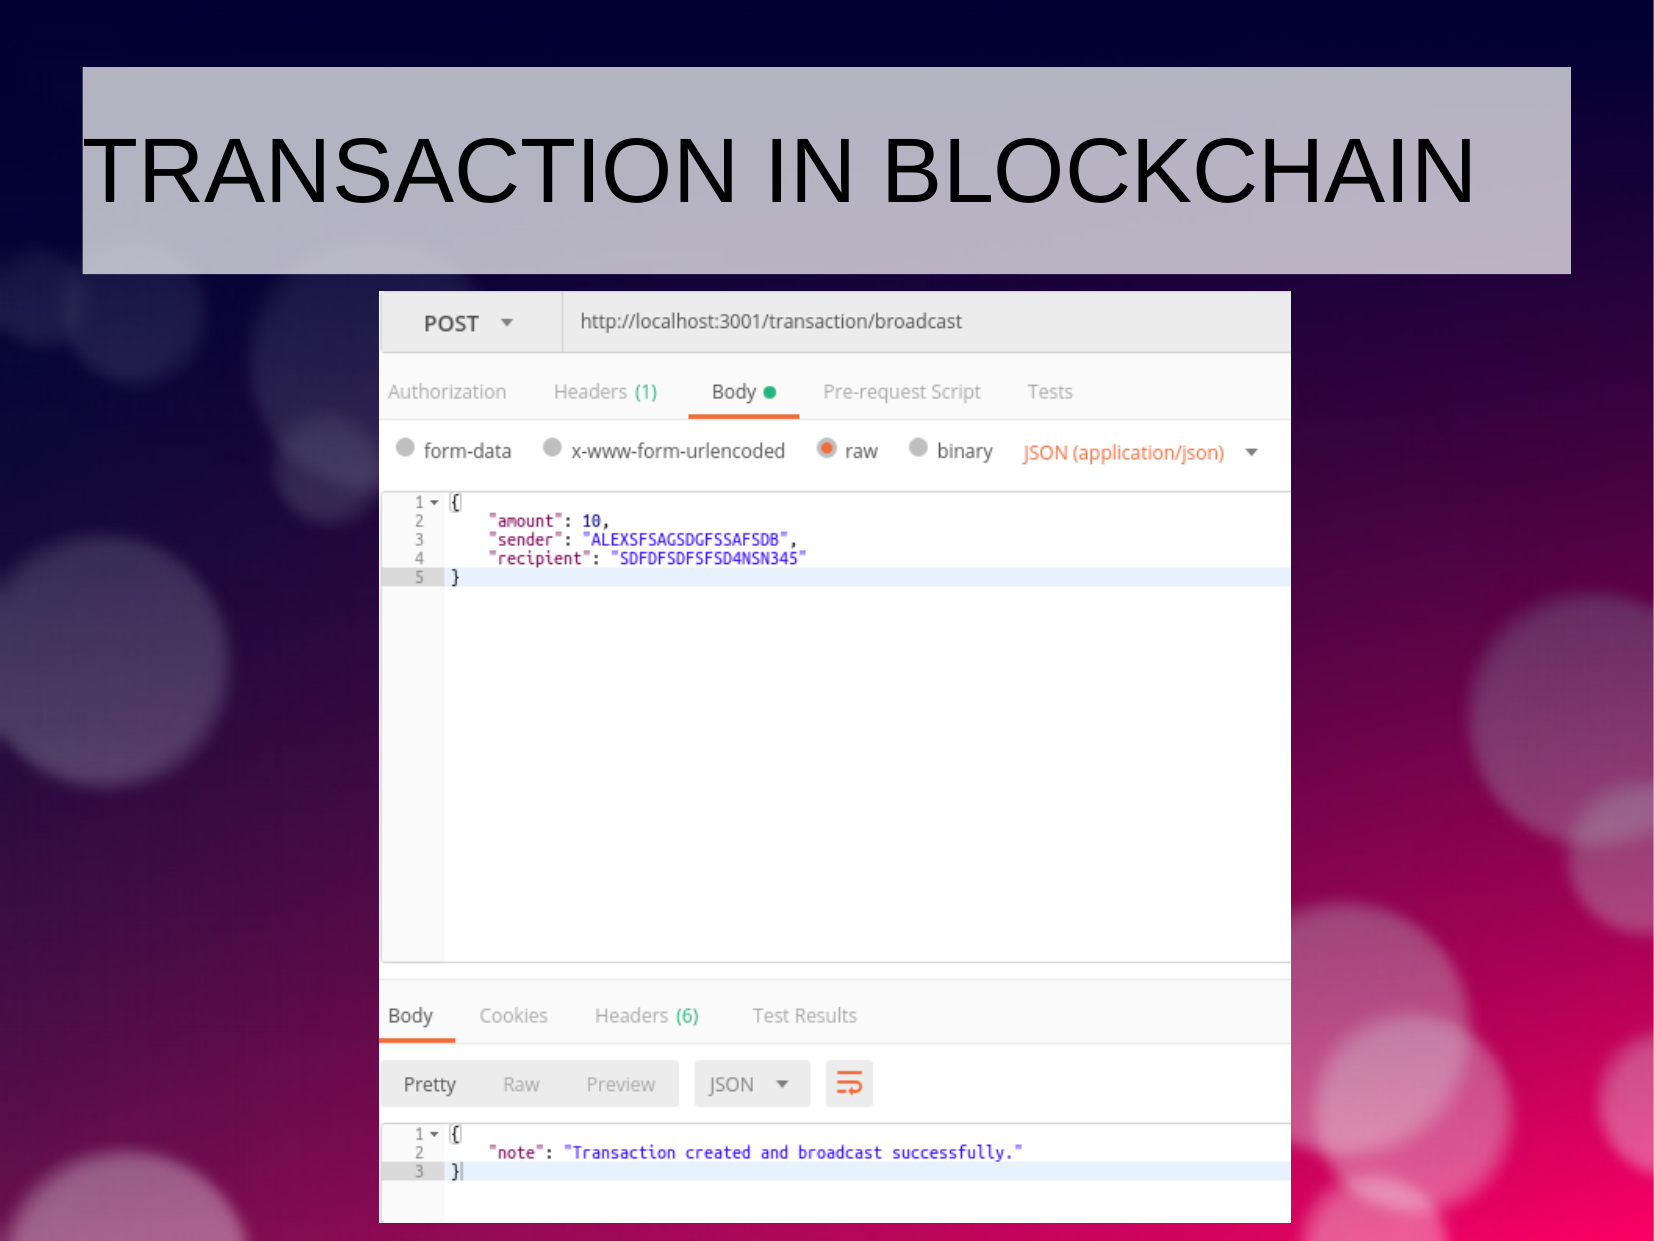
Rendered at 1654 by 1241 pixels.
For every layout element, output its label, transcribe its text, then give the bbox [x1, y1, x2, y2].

title TRANSACTION IN BLOCKCHAIN [82, 67, 1571, 275]
picture [0, 0, 1654, 1241]
